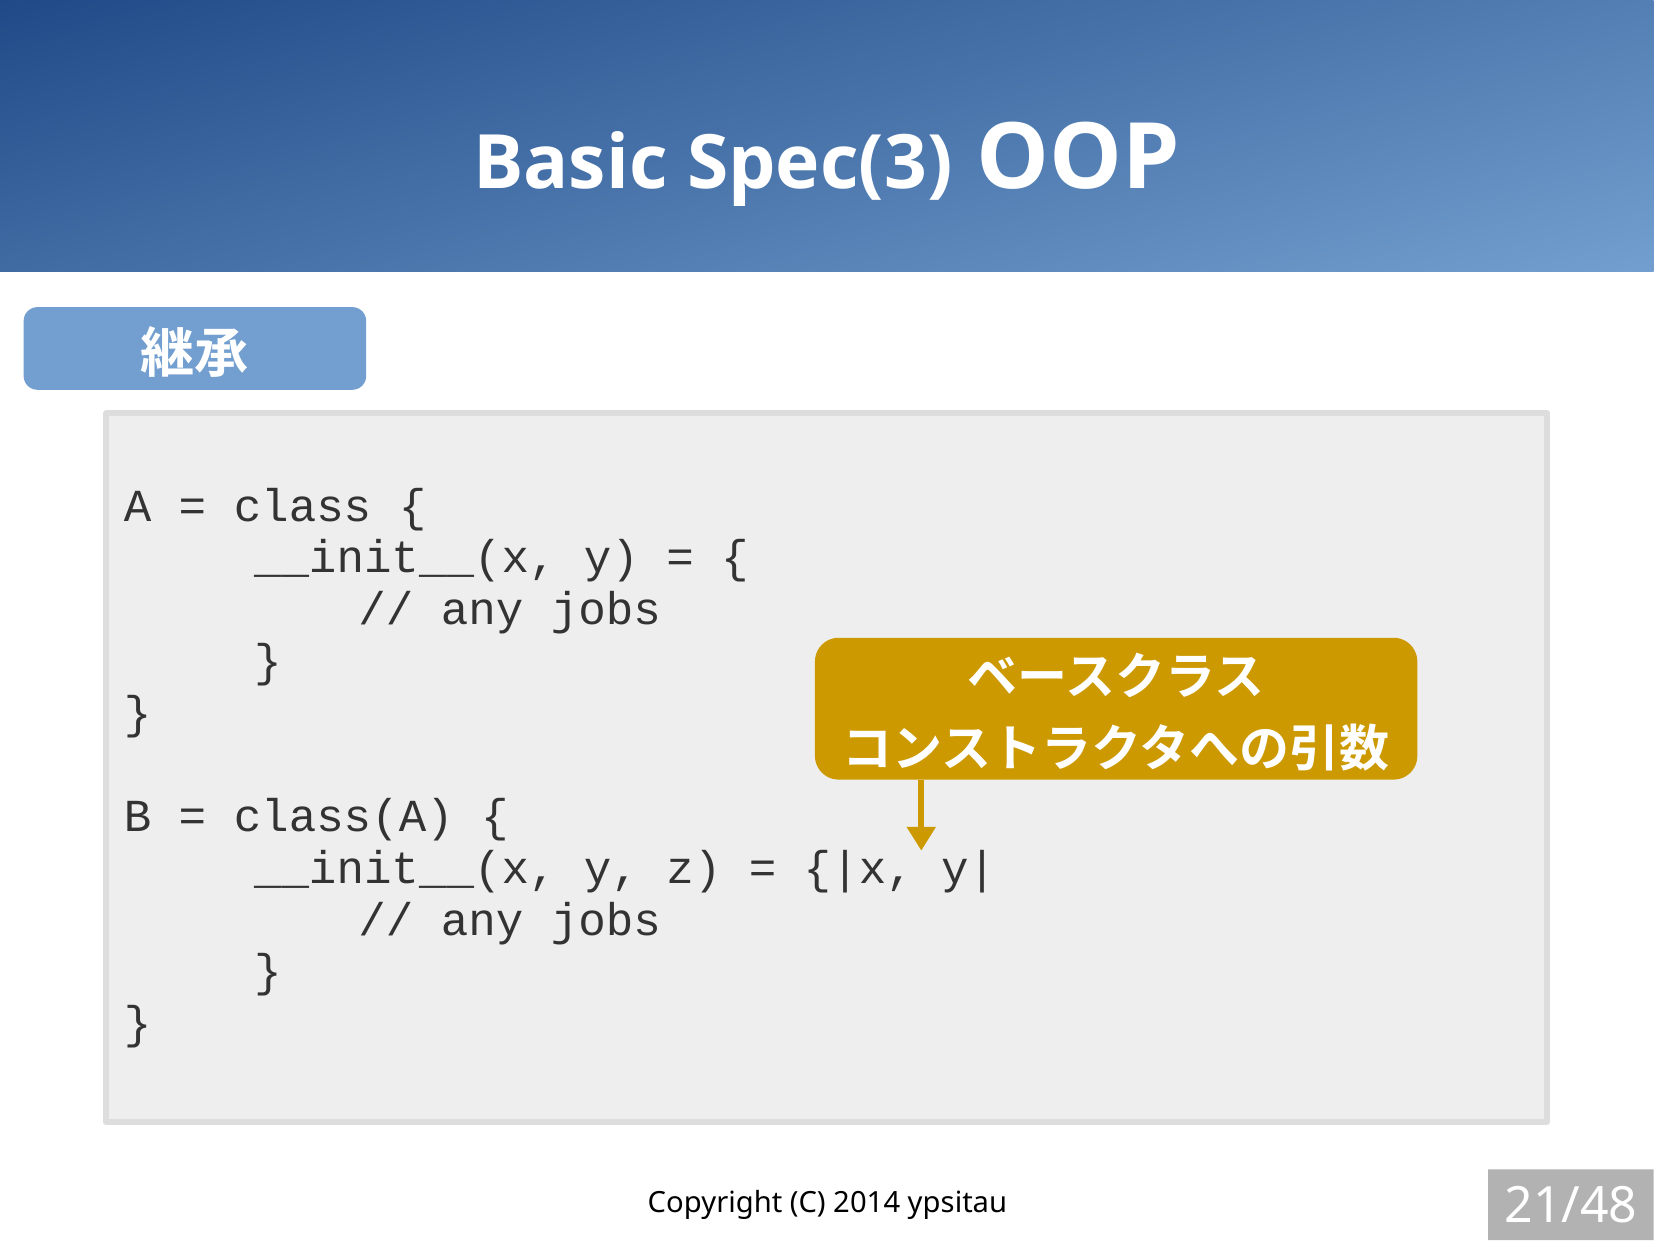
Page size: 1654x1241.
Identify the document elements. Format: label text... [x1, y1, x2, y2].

text_box A = class { __init__(x, y) = { // any jobs } } B = class(A) { __init__(x, y, z) = {|x, y| // any jobs } } [106, 413, 1548, 1123]
title Basic Spec(3) OOP [82, 49, 1571, 257]
text_box 継承 [23, 307, 367, 390]
text_box ベースクラス コンストラクタへの引数 [814, 637, 1418, 780]
